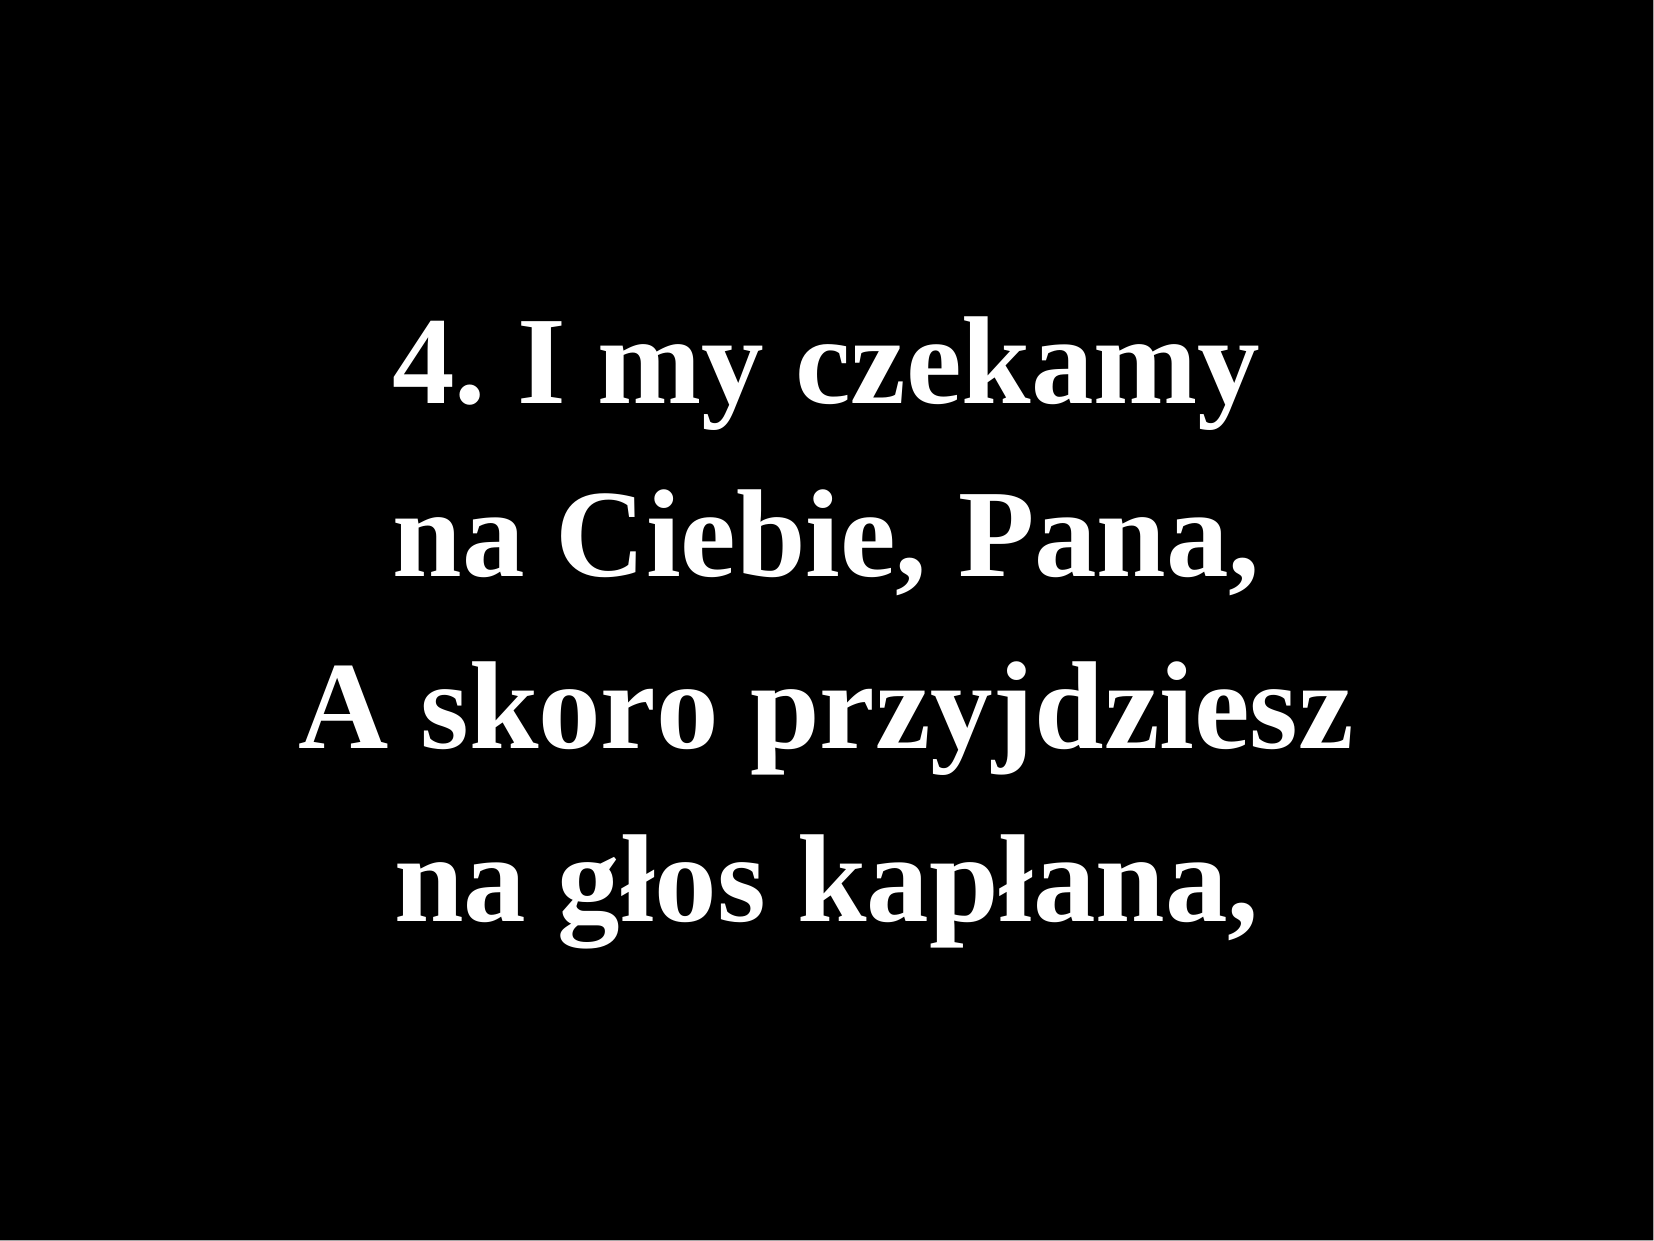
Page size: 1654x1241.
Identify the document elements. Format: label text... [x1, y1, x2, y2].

title 4. I my czekamy ppp na Ciebie, Pana, ppp A skoro przyjdziesz ppp na głos kapłana, [0, 0, 1654, 1241]
